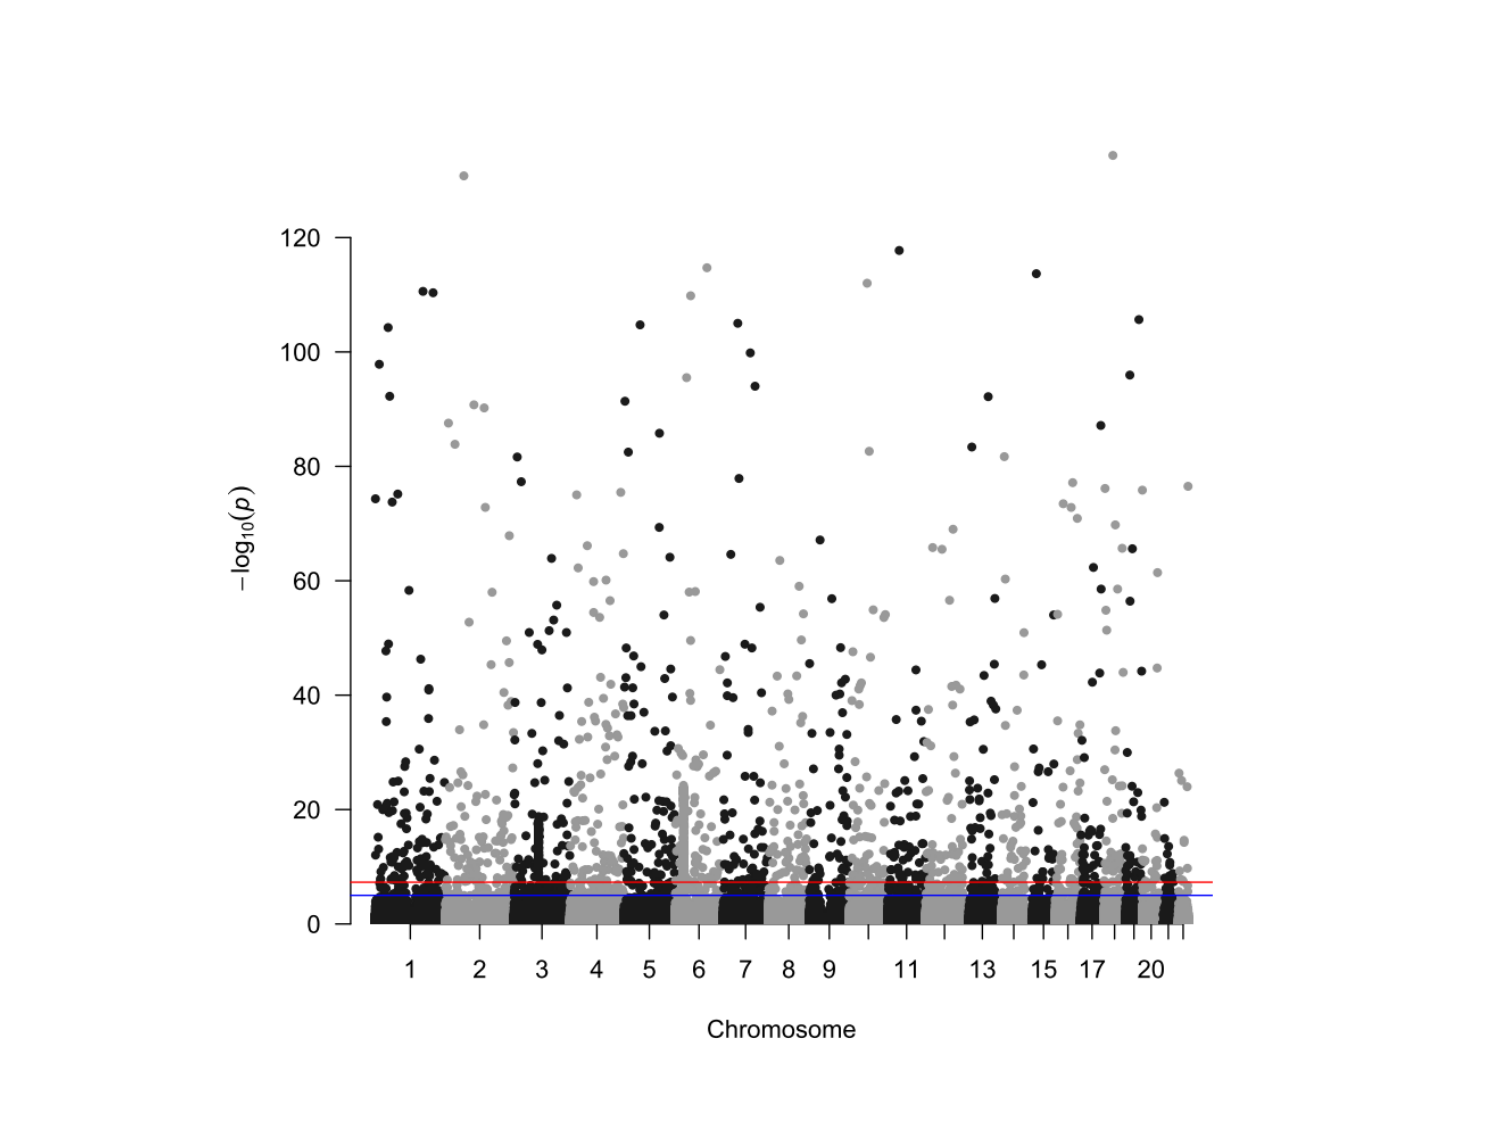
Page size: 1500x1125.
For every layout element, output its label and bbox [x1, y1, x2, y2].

picture [228, 53, 1272, 1071]
